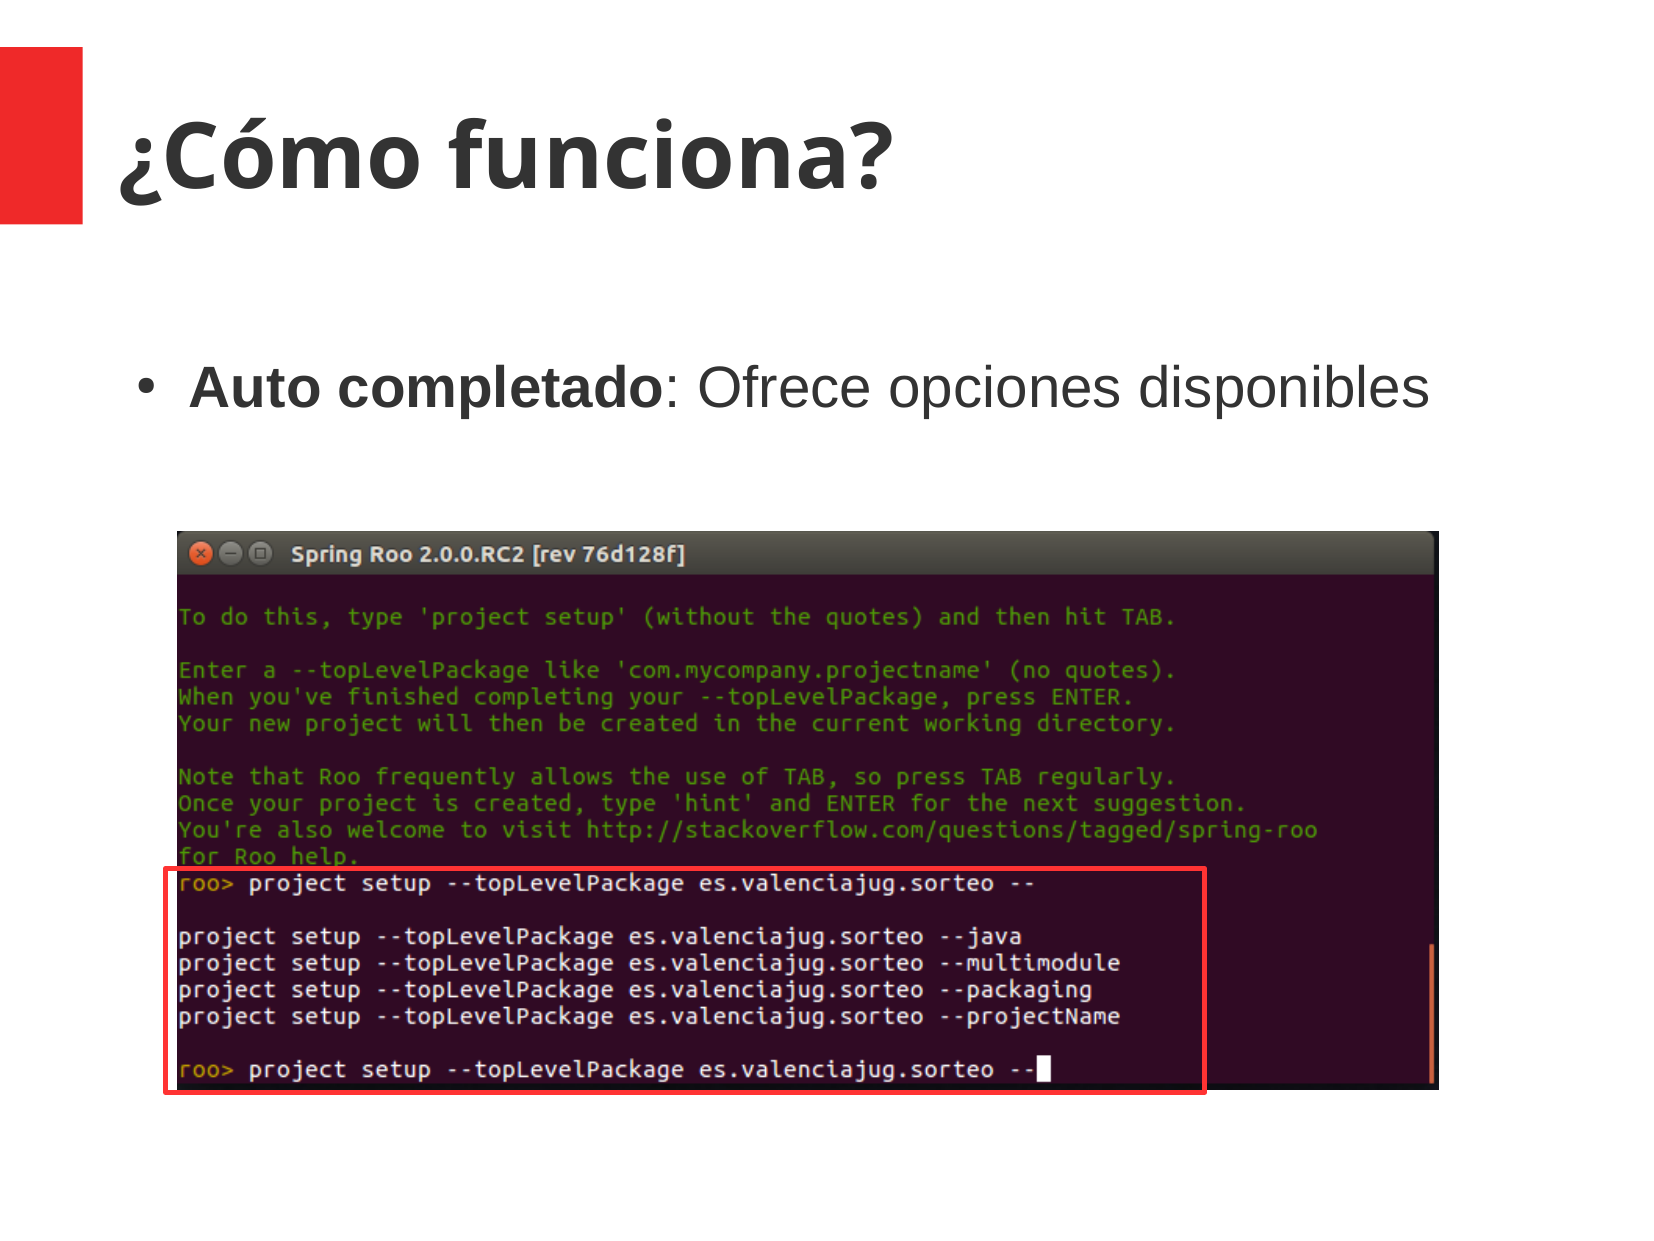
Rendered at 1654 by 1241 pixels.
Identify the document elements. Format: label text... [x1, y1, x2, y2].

list Auto completado: Ofrece opciones disponibles [118, 354, 1536, 1074]
picture [177, 531, 1439, 1090]
text_box [165, 868, 1205, 1093]
title ¿Cómo funciona? [118, 49, 1571, 257]
